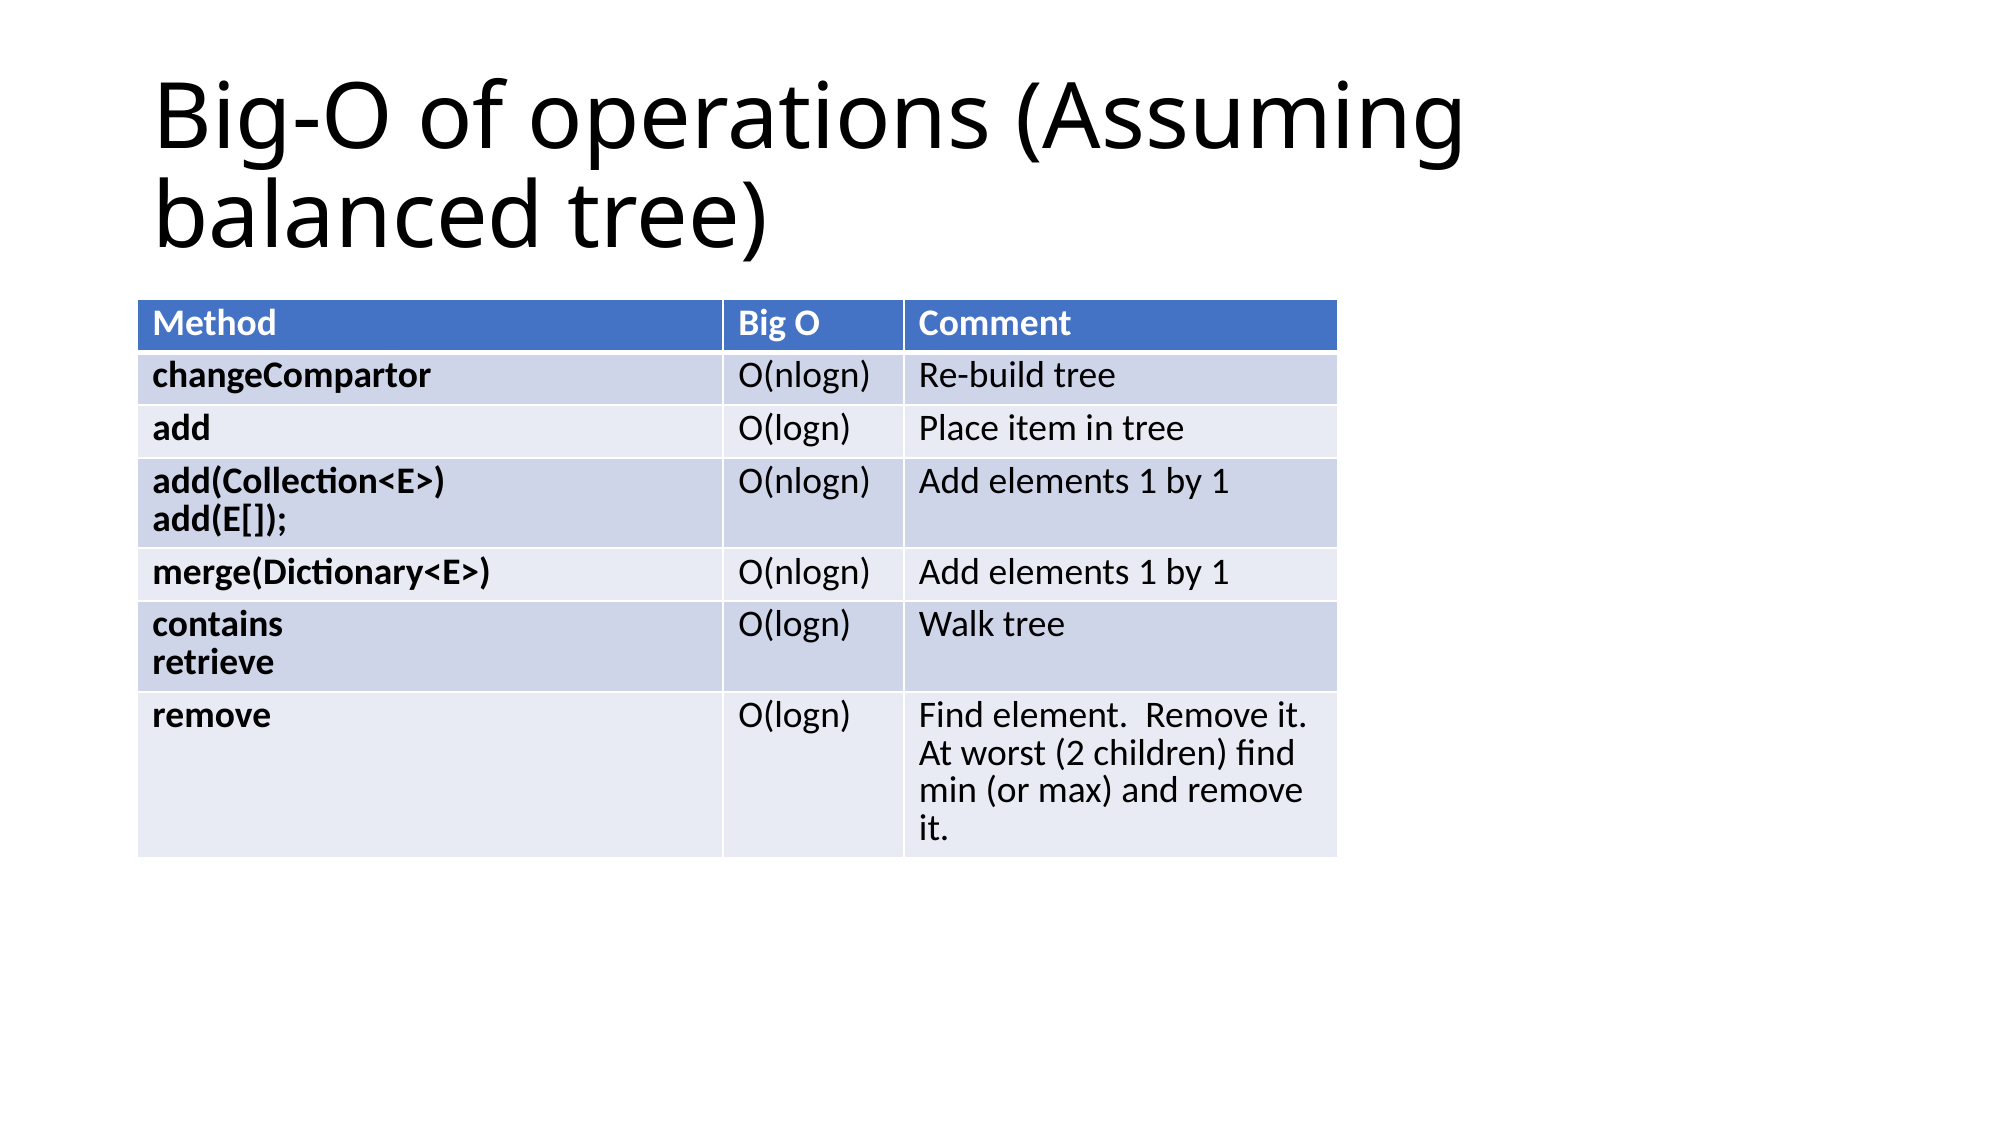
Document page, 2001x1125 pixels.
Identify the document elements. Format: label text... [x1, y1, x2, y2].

table_cell remove [138, 693, 722, 857]
title Big-O of operations (Assuming balanced tree) [137, 59, 1863, 278]
table_cell Add elements 1 by 1 [905, 549, 1337, 600]
table_header Method [138, 300, 722, 350]
table_cell contains retrieve [138, 602, 722, 691]
table_cell O(logn) [724, 693, 903, 857]
table_cell Walk tree [905, 602, 1337, 691]
table_cell O(nlogn) [724, 549, 903, 600]
table_cell Place item in tree [905, 406, 1337, 457]
table_header Big O [724, 300, 903, 350]
table_cell O(logn) [724, 602, 903, 691]
table_cell merge(Dictionary<E>) [138, 549, 722, 600]
table_cell Add elements 1 by 1 [905, 459, 1337, 547]
table_header Comment [905, 300, 1337, 350]
table_cell Re-build tree [905, 355, 1337, 404]
table_cell O(nlogn) [724, 459, 903, 547]
table_cell add [138, 406, 722, 457]
table_cell changeCompartor [138, 355, 722, 404]
table_cell add(Collection<E>) add(E[]); [138, 459, 722, 547]
table_cell O(nlogn) [724, 355, 903, 404]
table_cell Find element. Remove it. At worst (2 children) find min (or max) and remove it. [905, 693, 1337, 857]
table_cell O(logn) [724, 406, 903, 457]
